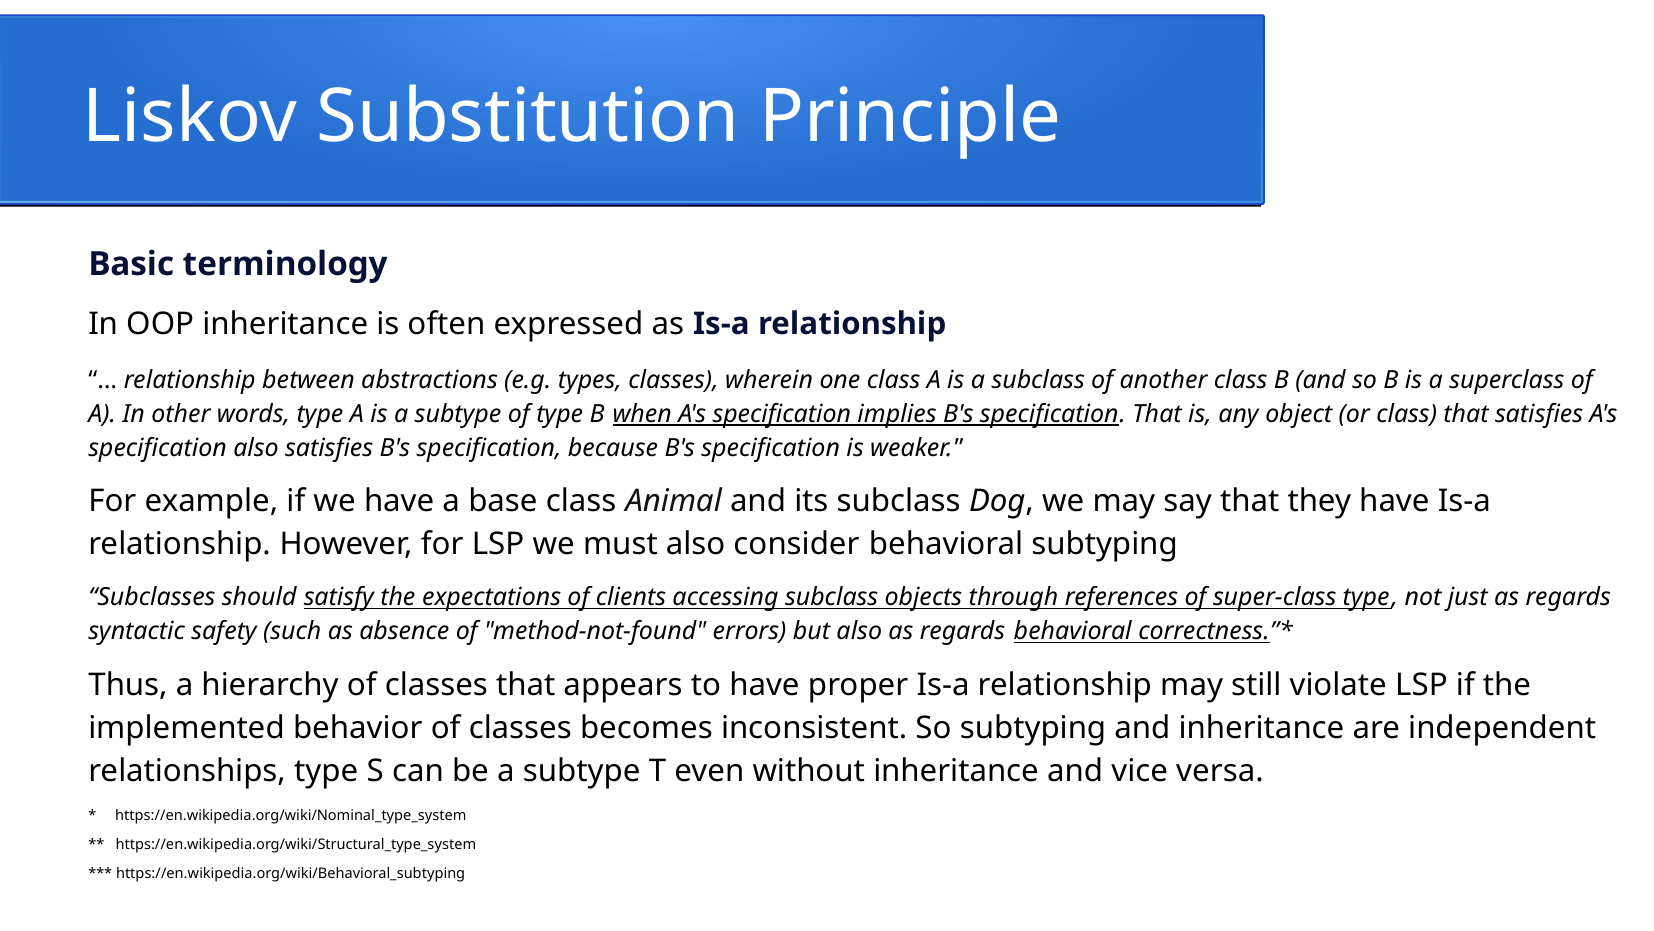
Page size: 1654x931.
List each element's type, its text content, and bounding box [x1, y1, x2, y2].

subtitle Basic terminology In OOP inheritance is often expressed as Is-a relationship “… relationship between abstractions (e.g. types, classes), wherein one class A is a subclass of another class B (and so B is a superclass of A). In other words, type A is a subtype of type B when A's specification implies B's specification. That is, any object (or class) that satisfies A's specification also satisfies B's specification, because B's specification is weaker.” For example, if we have a base class Animal and its subclass Dog, we may say that they have Is-a relationship. However, for LSP we must also consider behavioral subtyping “Subclasses should satisfy the expectations of clients accessing subclass objects through references of super-class type, not just as regards syntactic safety (such as absence of "method-not-found" errors) but also as regards behavioral correctness.”* Thus, a hierarchy of classes that appears to have proper Is-a relationship may still violate LSP if the implemented behavior of classes becomes inconsistent. So subtyping and inheritance are independent relationships, type S can be a subtype T even without inheritance and vice versa. * https://en.wikipedia.org/wiki/Nominal_type_system ** https://en.wikipedia.org/wiki/Structural_type_system *** https://en.wikipedia.org/wiki/Behavioral_subtyping [88, 199, 1619, 924]
title Liskov Substitution Principle [82, 35, 1235, 189]
